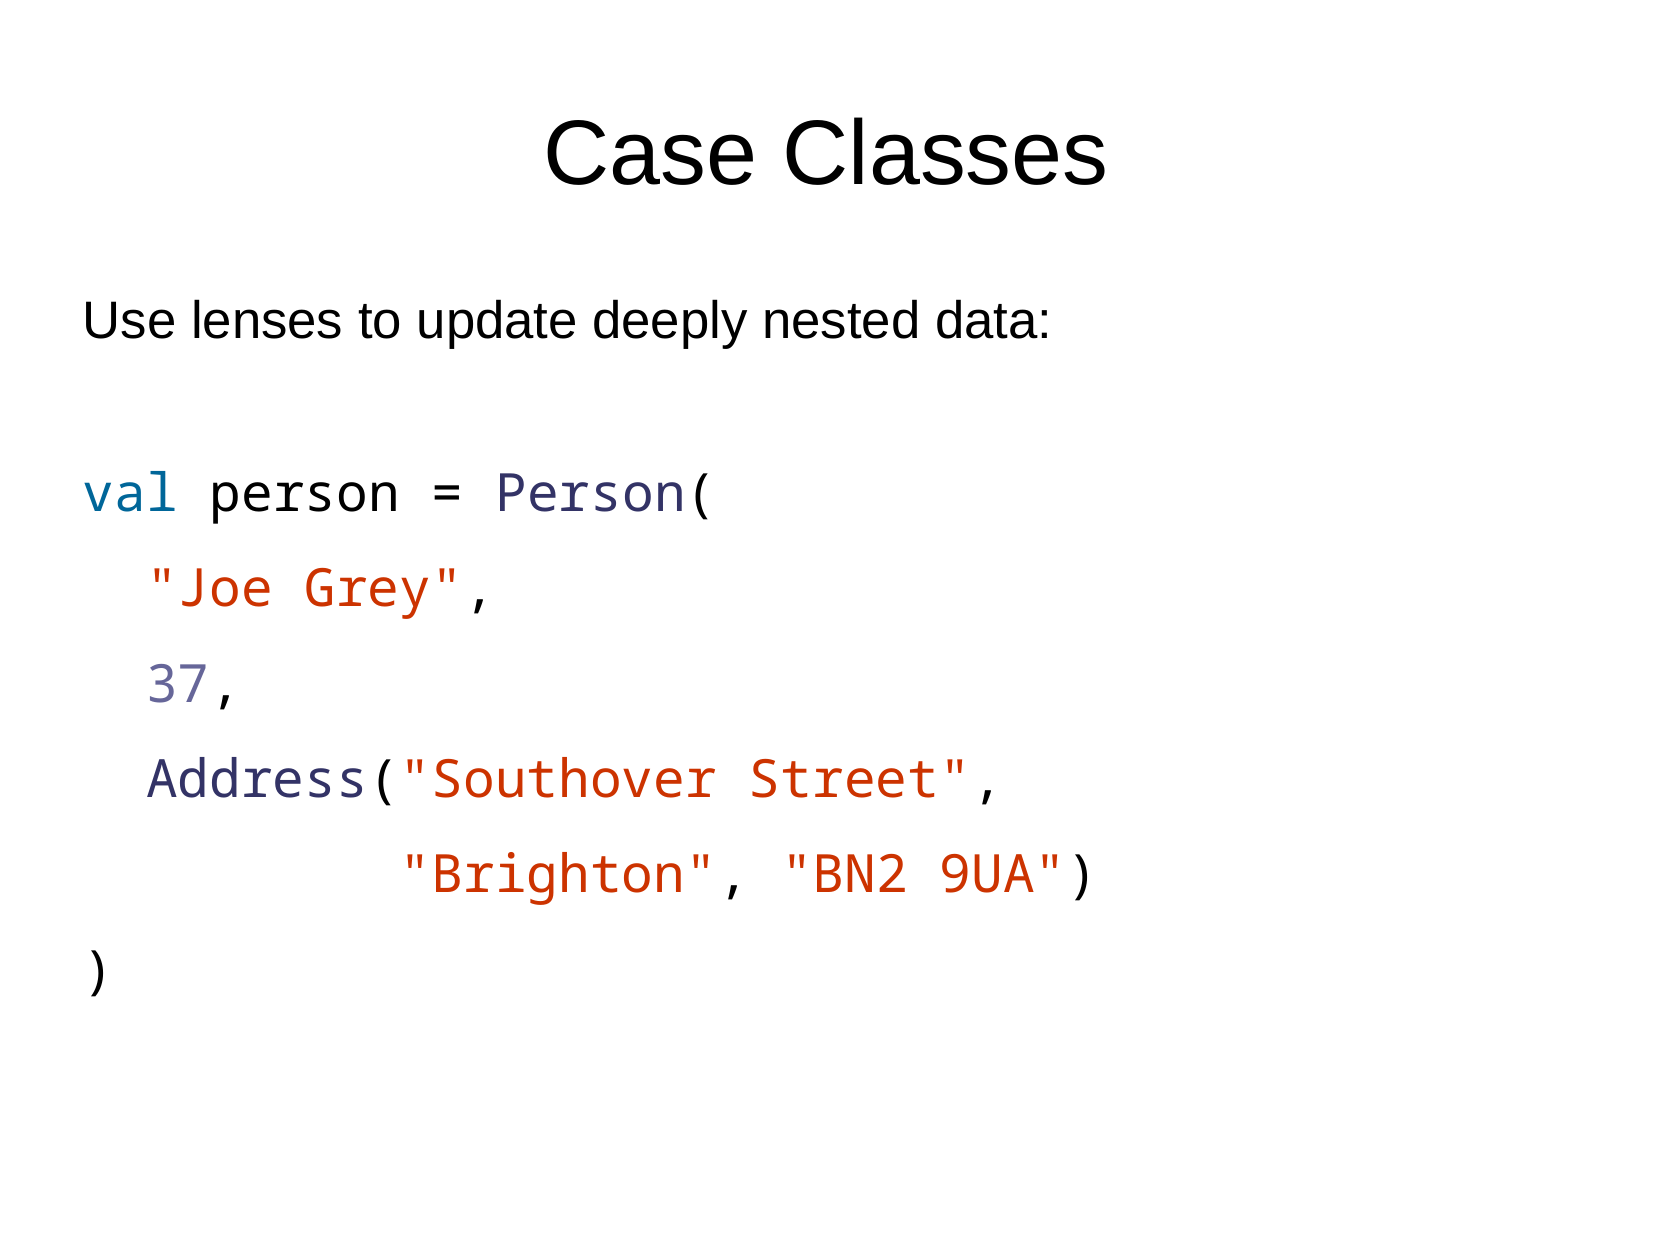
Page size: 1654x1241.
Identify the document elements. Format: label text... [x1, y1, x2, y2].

title Case Classes [82, 49, 1571, 257]
list Use lenses to update deeply nested data: val person = Person( "Joe Grey", 37, Address("Southover Street", "Brighton", "BN2 9UA") ) [82, 290, 1571, 1010]
